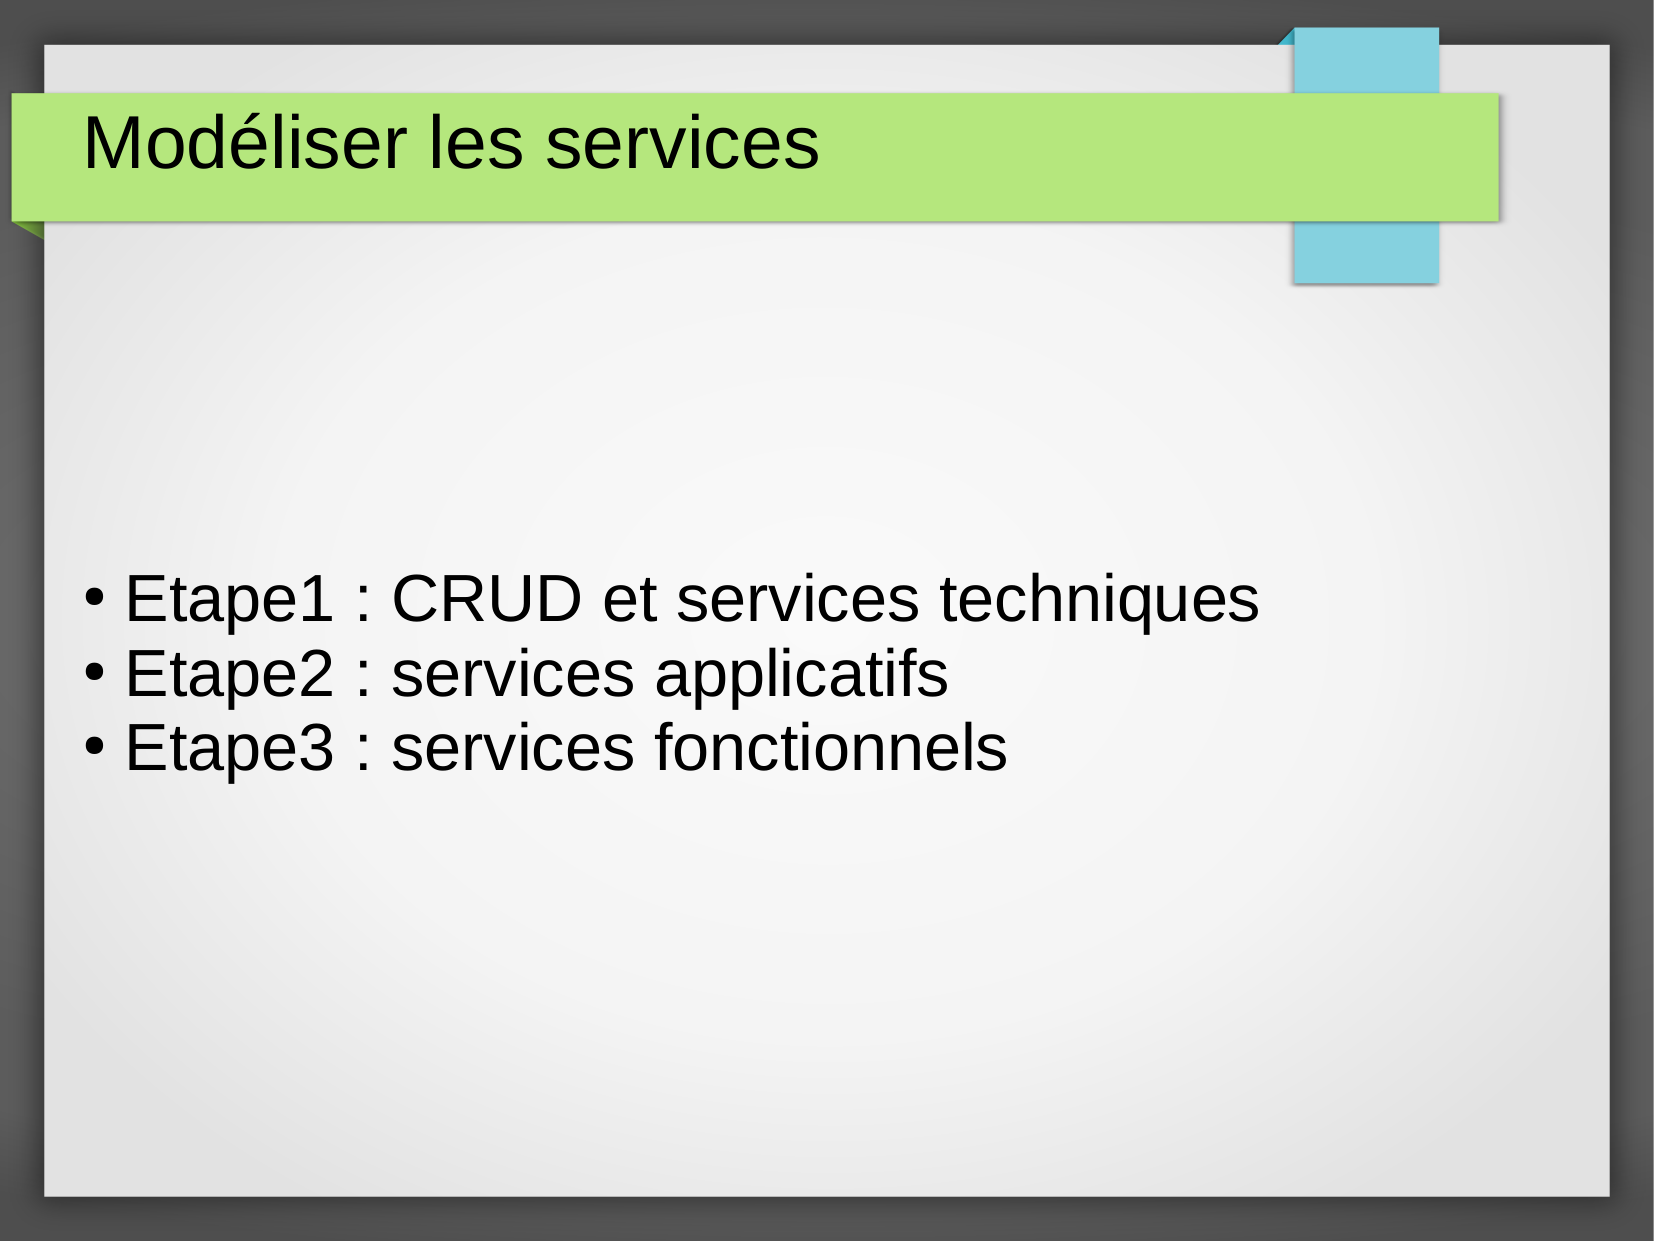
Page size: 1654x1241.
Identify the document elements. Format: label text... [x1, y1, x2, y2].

picture [0, 0, 1654, 1241]
subtitle Etape1 : CRUD et services techniques Etape2 : services applicatifs Etape3 : services fonctionnels [82, 49, 1571, 1010]
